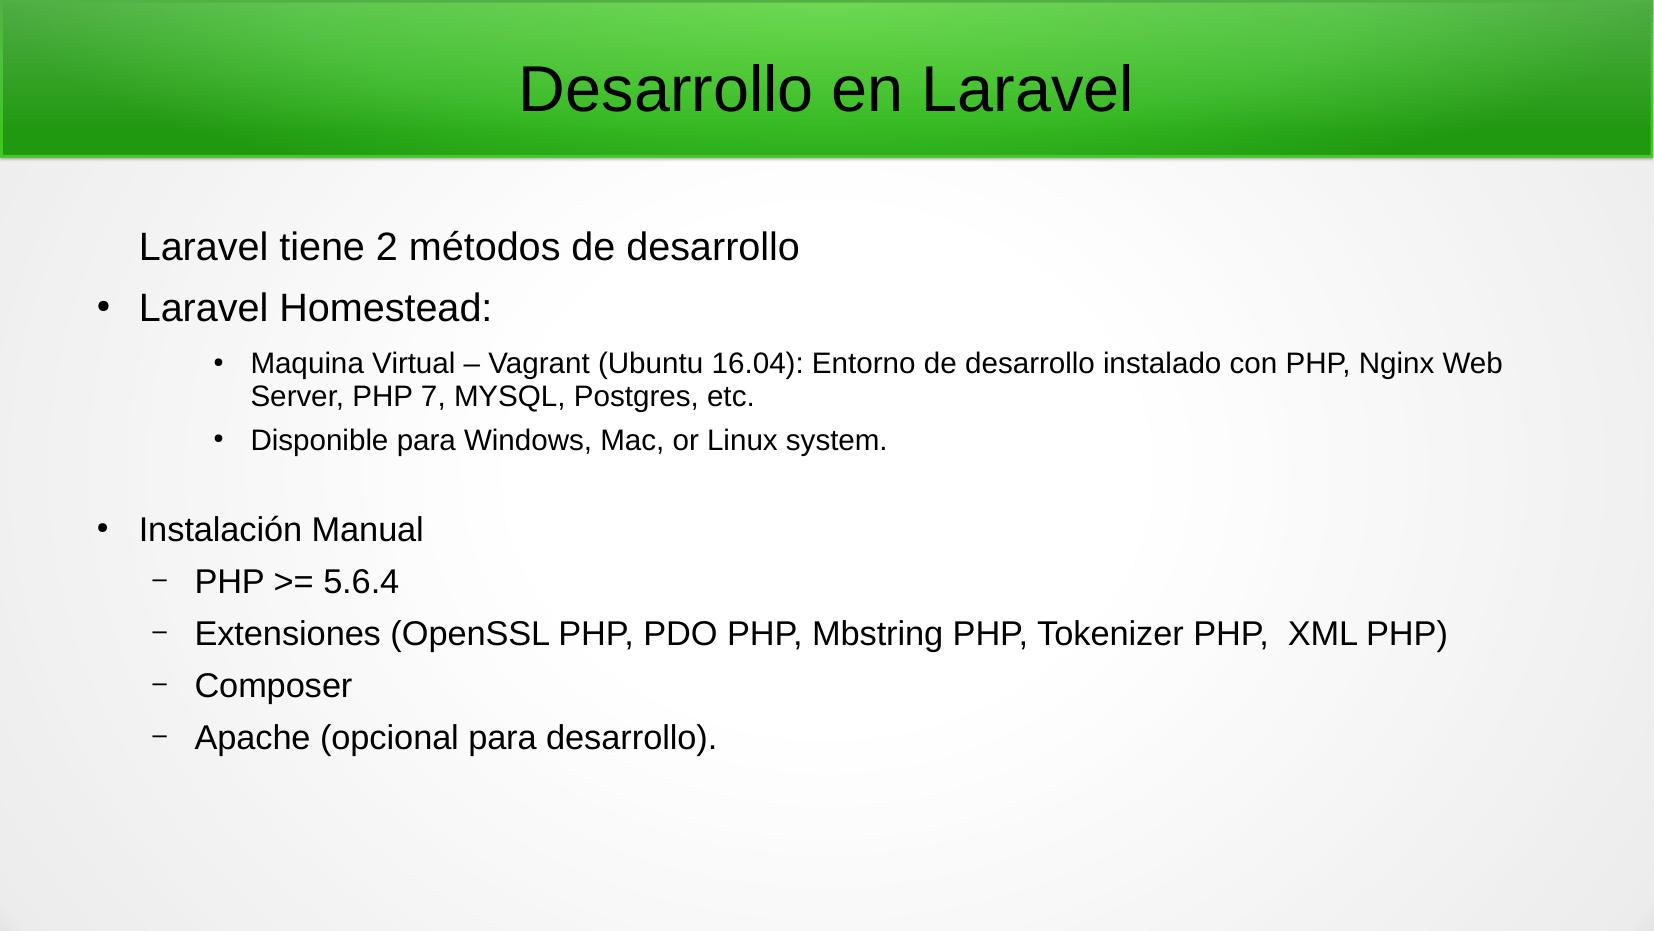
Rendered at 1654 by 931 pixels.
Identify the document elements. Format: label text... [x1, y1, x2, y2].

title Desarrollo en Laravel [82, 35, 1571, 142]
list Laravel tiene 2 métodos de desarrollo Laravel Homestead: Maquina Virtual – Vagrant (Ubuntu 16.04): Entorno de desarrollo instalado con PHP, Nginx Web Server, PHP 7, MYSQL, Postgres, etc. Disponible para Windows, Mac, or Linux system. Instalación Manual PHP >= 5.6.4 Extensiones (OpenSSL PHP, PDO PHP, Mbstring PHP, Tokenizer PHP, XML PHP) Composer Apache (opcional para desarrollo). [82, 224, 1571, 764]
